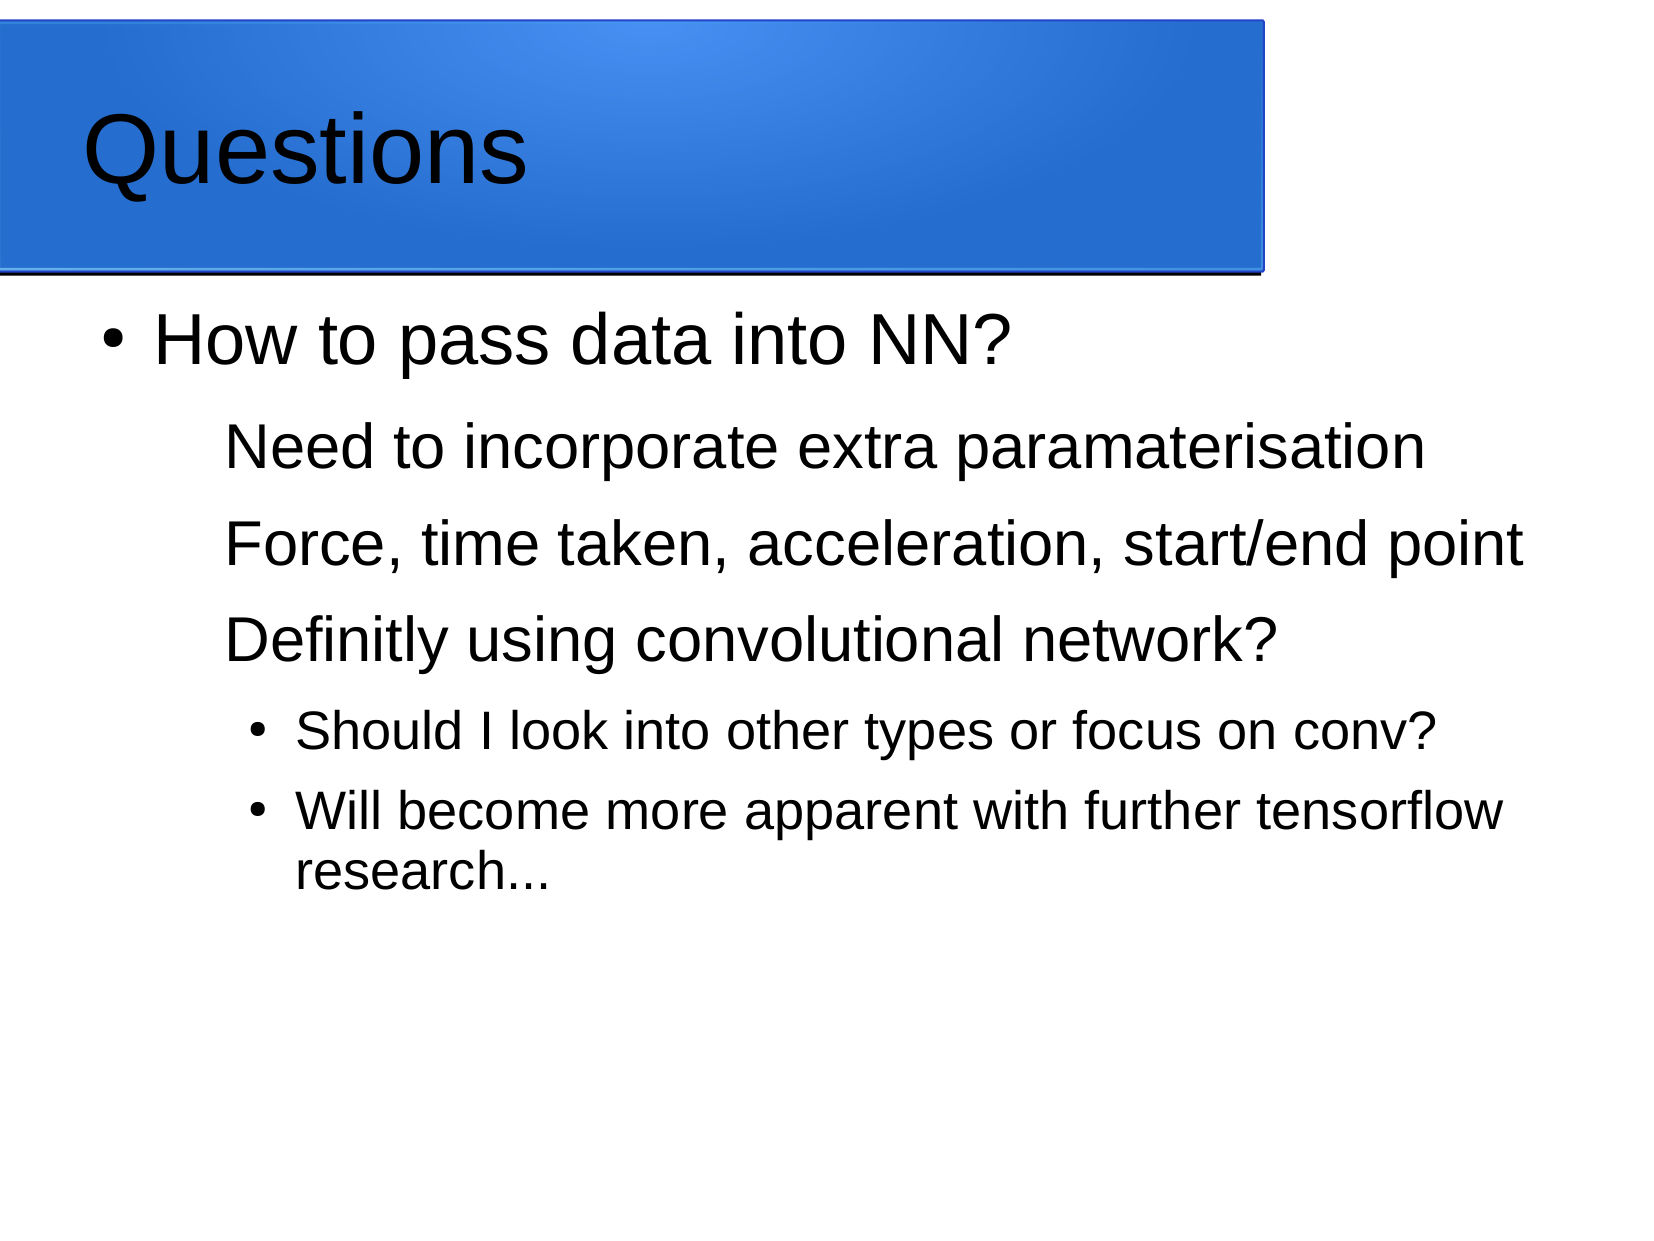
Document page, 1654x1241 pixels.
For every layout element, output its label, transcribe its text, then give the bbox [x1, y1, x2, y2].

title Questions [82, 47, 1235, 252]
list How to pass data into NN? Need to incorporate extra paramaterisation Force, time taken, acceleration, start/end point Definitly using convolutional network? Should I look into other types or focus on conv? Will become more apparent with further tensorflow research... [82, 299, 1571, 1019]
